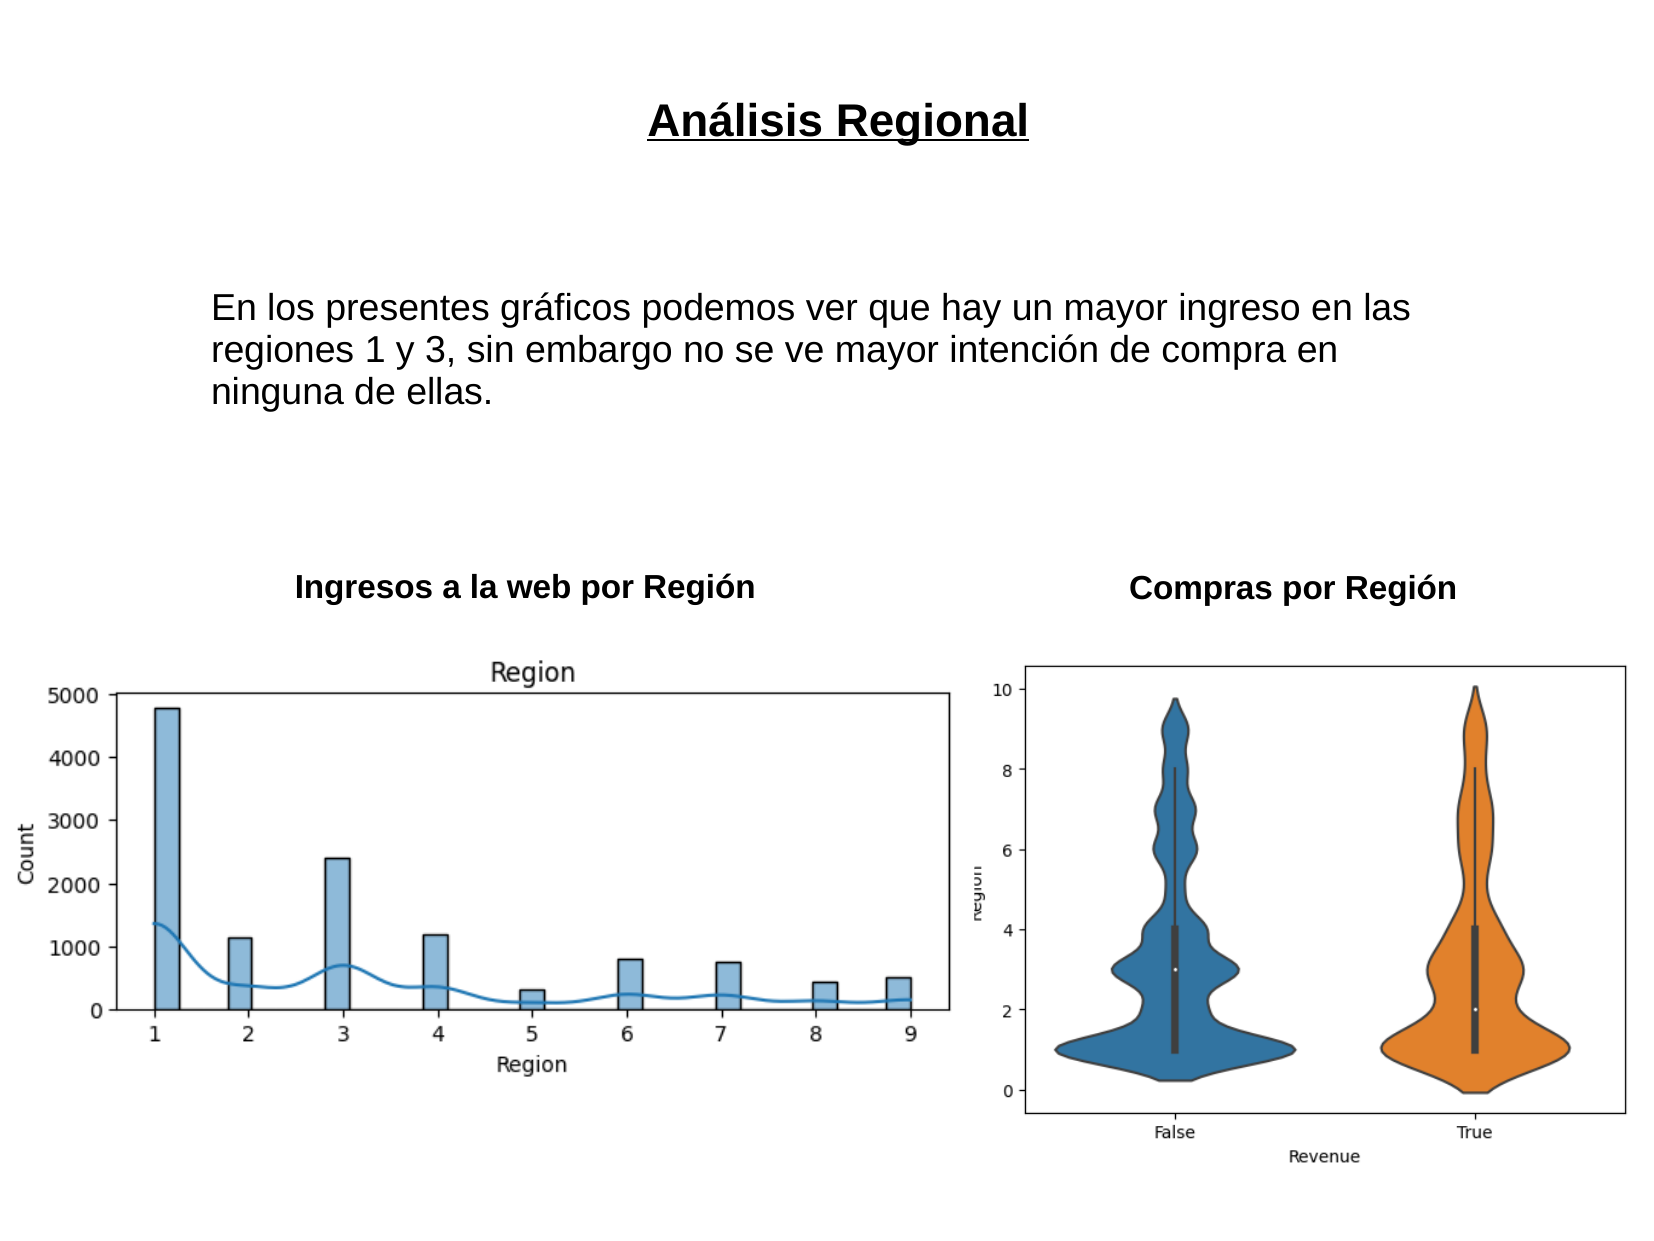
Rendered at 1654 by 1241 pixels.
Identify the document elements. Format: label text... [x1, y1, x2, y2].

text_box Ingresos a la web por Región [129, 561, 922, 613]
text_box En los presentes gráficos podemos ver que hay un mayor ingreso en las regiones 1 y 3, sin embargo no se ve mayor intención de compra en ninguna de ellas. [196, 279, 1437, 421]
picture [0, 625, 1636, 1177]
text_box Compras por Región [897, 562, 1654, 615]
text_box Análisis Regional [59, 87, 1619, 154]
